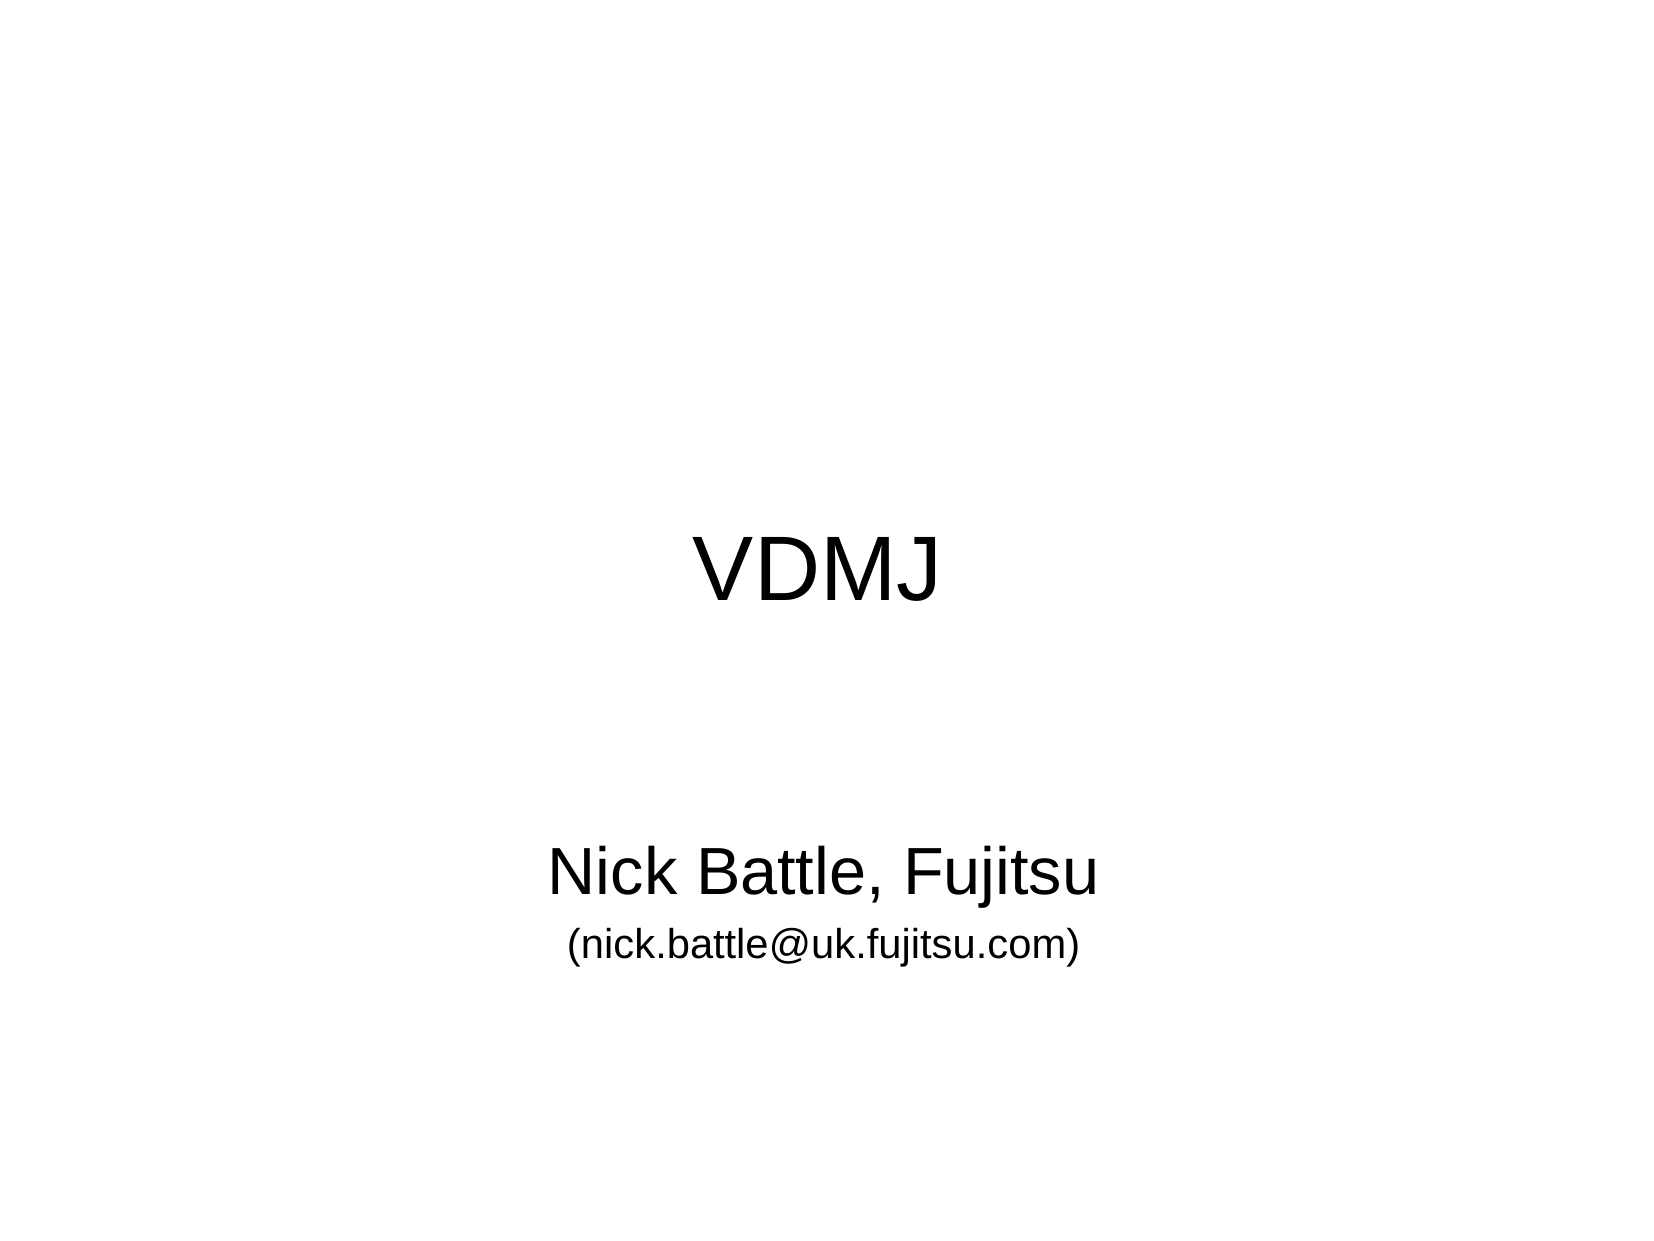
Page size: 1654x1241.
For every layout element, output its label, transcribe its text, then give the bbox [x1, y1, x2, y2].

subtitle Nick Battle, Fujitsu (nick.battle@uk.fujitsu.com) [79, 778, 1568, 1024]
title VDMJ [73, 465, 1562, 673]
